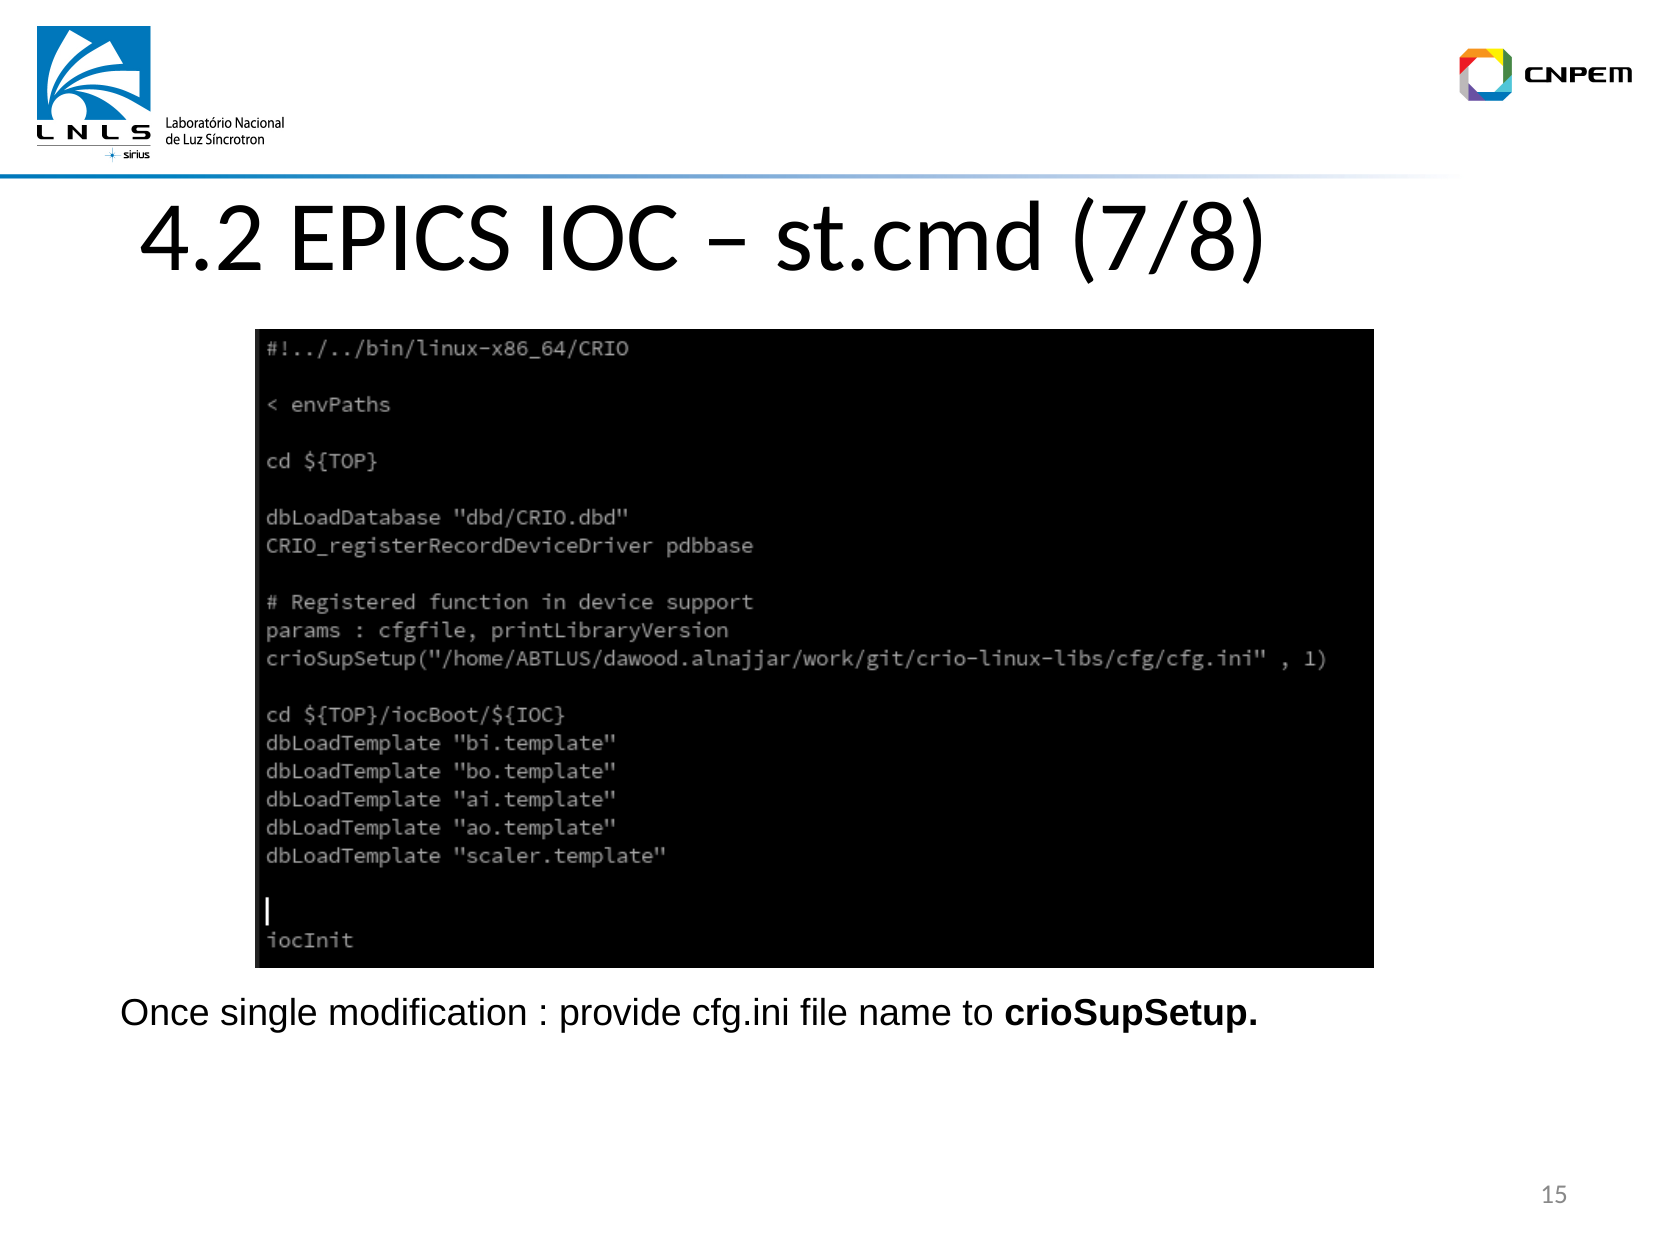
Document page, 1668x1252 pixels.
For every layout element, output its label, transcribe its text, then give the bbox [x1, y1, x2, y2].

text_box Once single modification : provide cfg.ini file name to crioSupSetup. [105, 984, 1531, 1187]
picture [0, 0, 1668, 1251]
text_box 4.2 EPICS IOC – st.cmd (7/8) [139, 145, 1580, 346]
